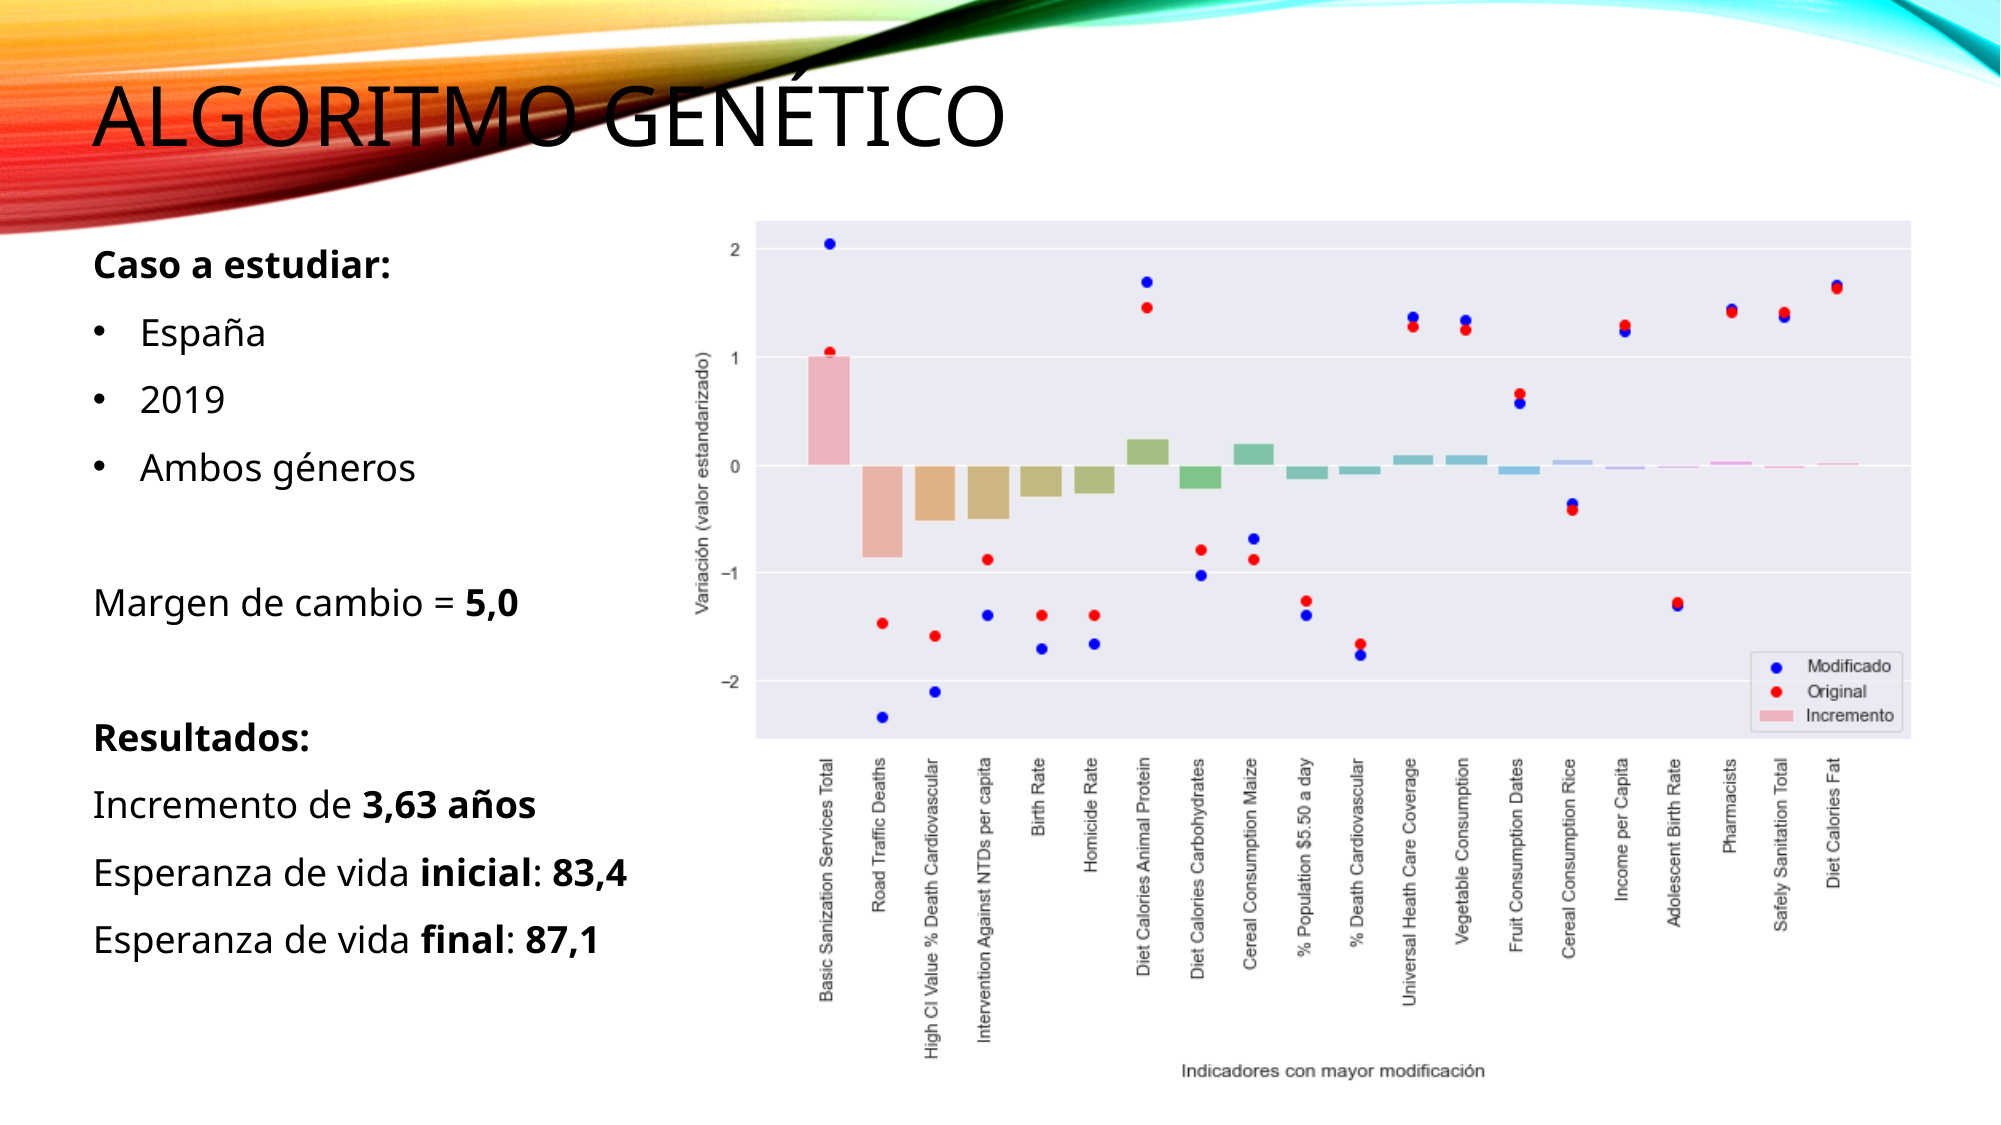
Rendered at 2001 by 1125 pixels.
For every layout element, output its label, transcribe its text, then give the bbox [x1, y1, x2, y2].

title Algoritmo genético [77, 64, 1523, 175]
picture [686, 211, 1921, 1090]
text_box Caso a estudiar: España 2019 Ambos géneros Margen de cambio = 5,0 Resultados: Incremento de 3,63 años Esperanza de vida inicial: 83,4 Esperanza de vida final: 87,1 [77, 211, 686, 968]
